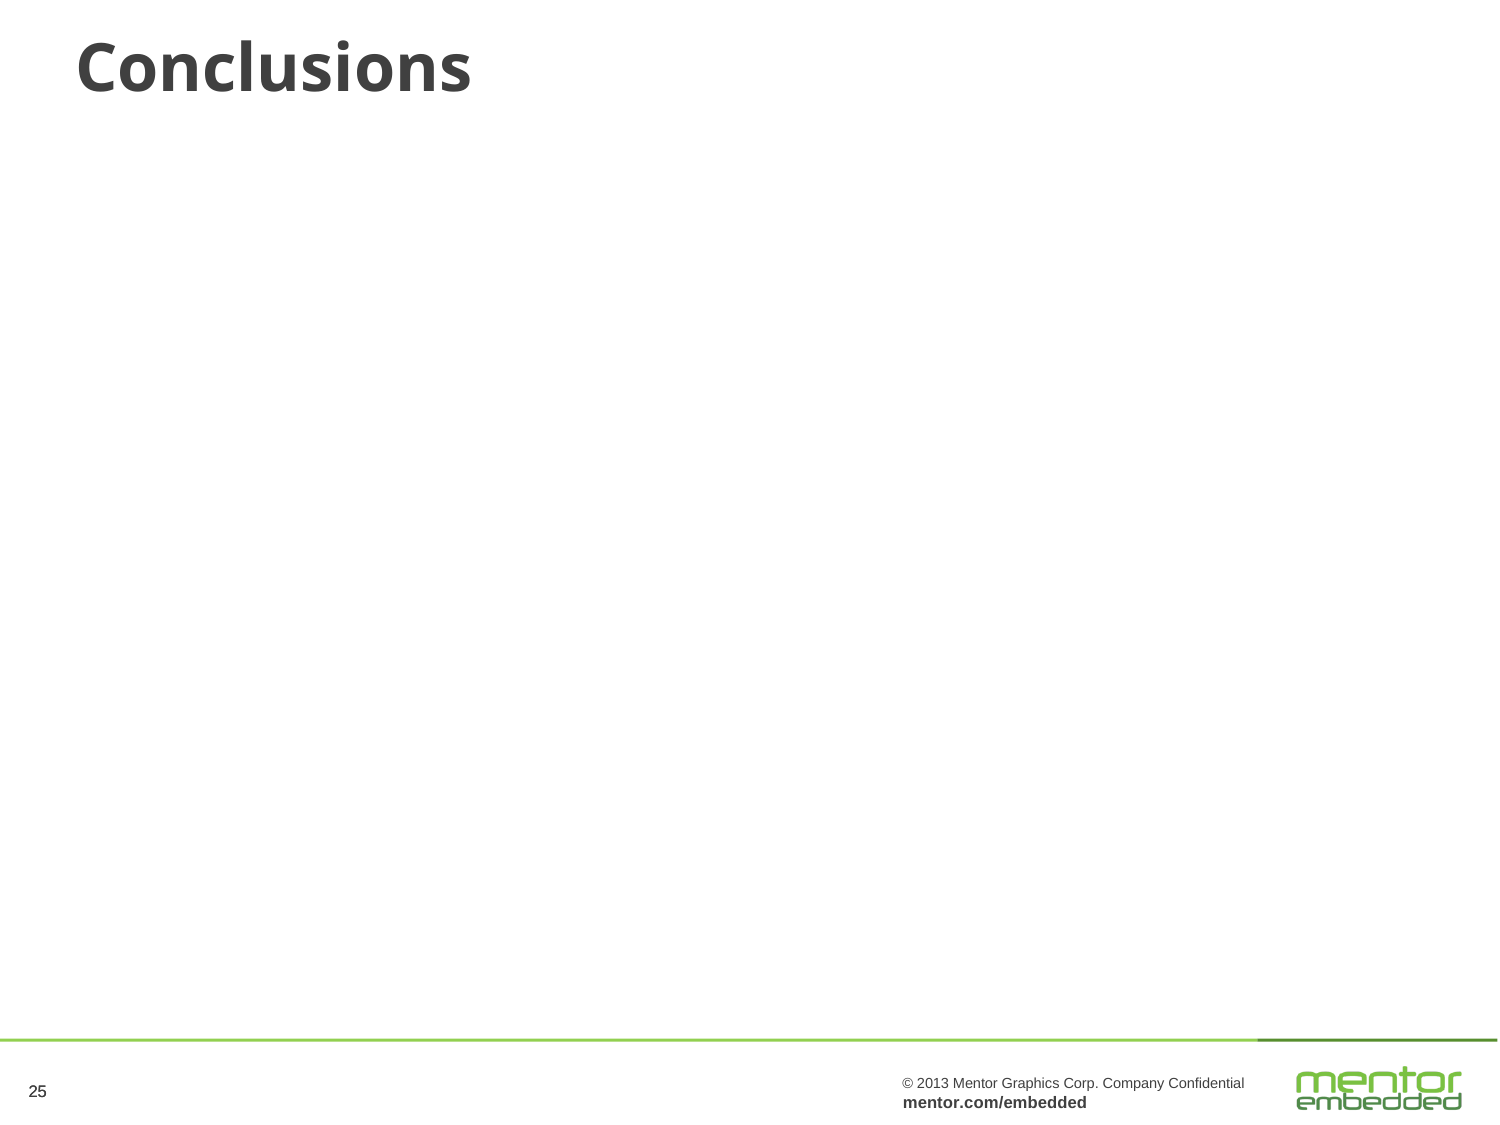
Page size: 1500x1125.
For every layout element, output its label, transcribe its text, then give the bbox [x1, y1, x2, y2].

title Conclusions [0, 0, 1500, 113]
picture [1292, 1062, 1464, 1114]
